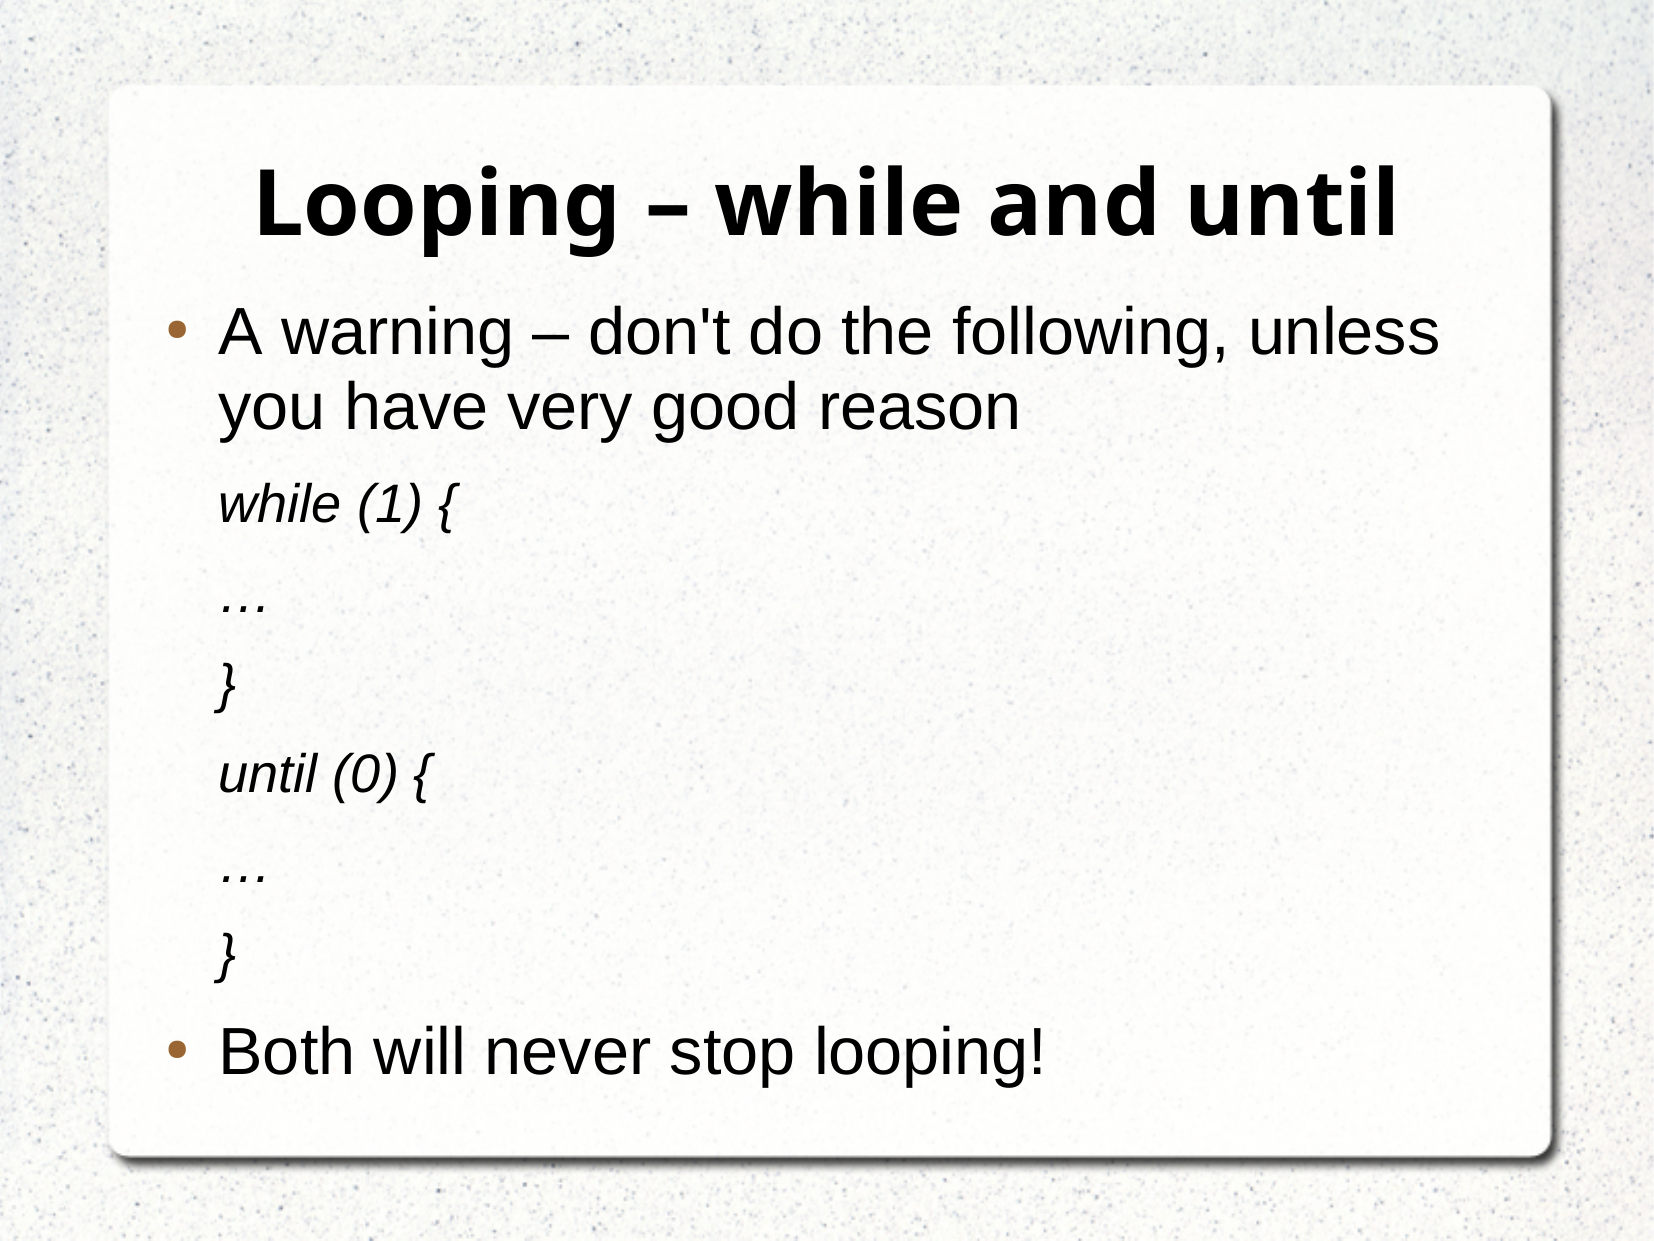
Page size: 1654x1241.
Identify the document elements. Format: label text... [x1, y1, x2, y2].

picture [0, 0, 1654, 1241]
list A warning – don't do the following, unless you have very good reason while (1) { … } until (0) { … } Both will never stop looping! [147, 294, 1506, 1089]
title Looping – while and until [118, 96, 1536, 304]
